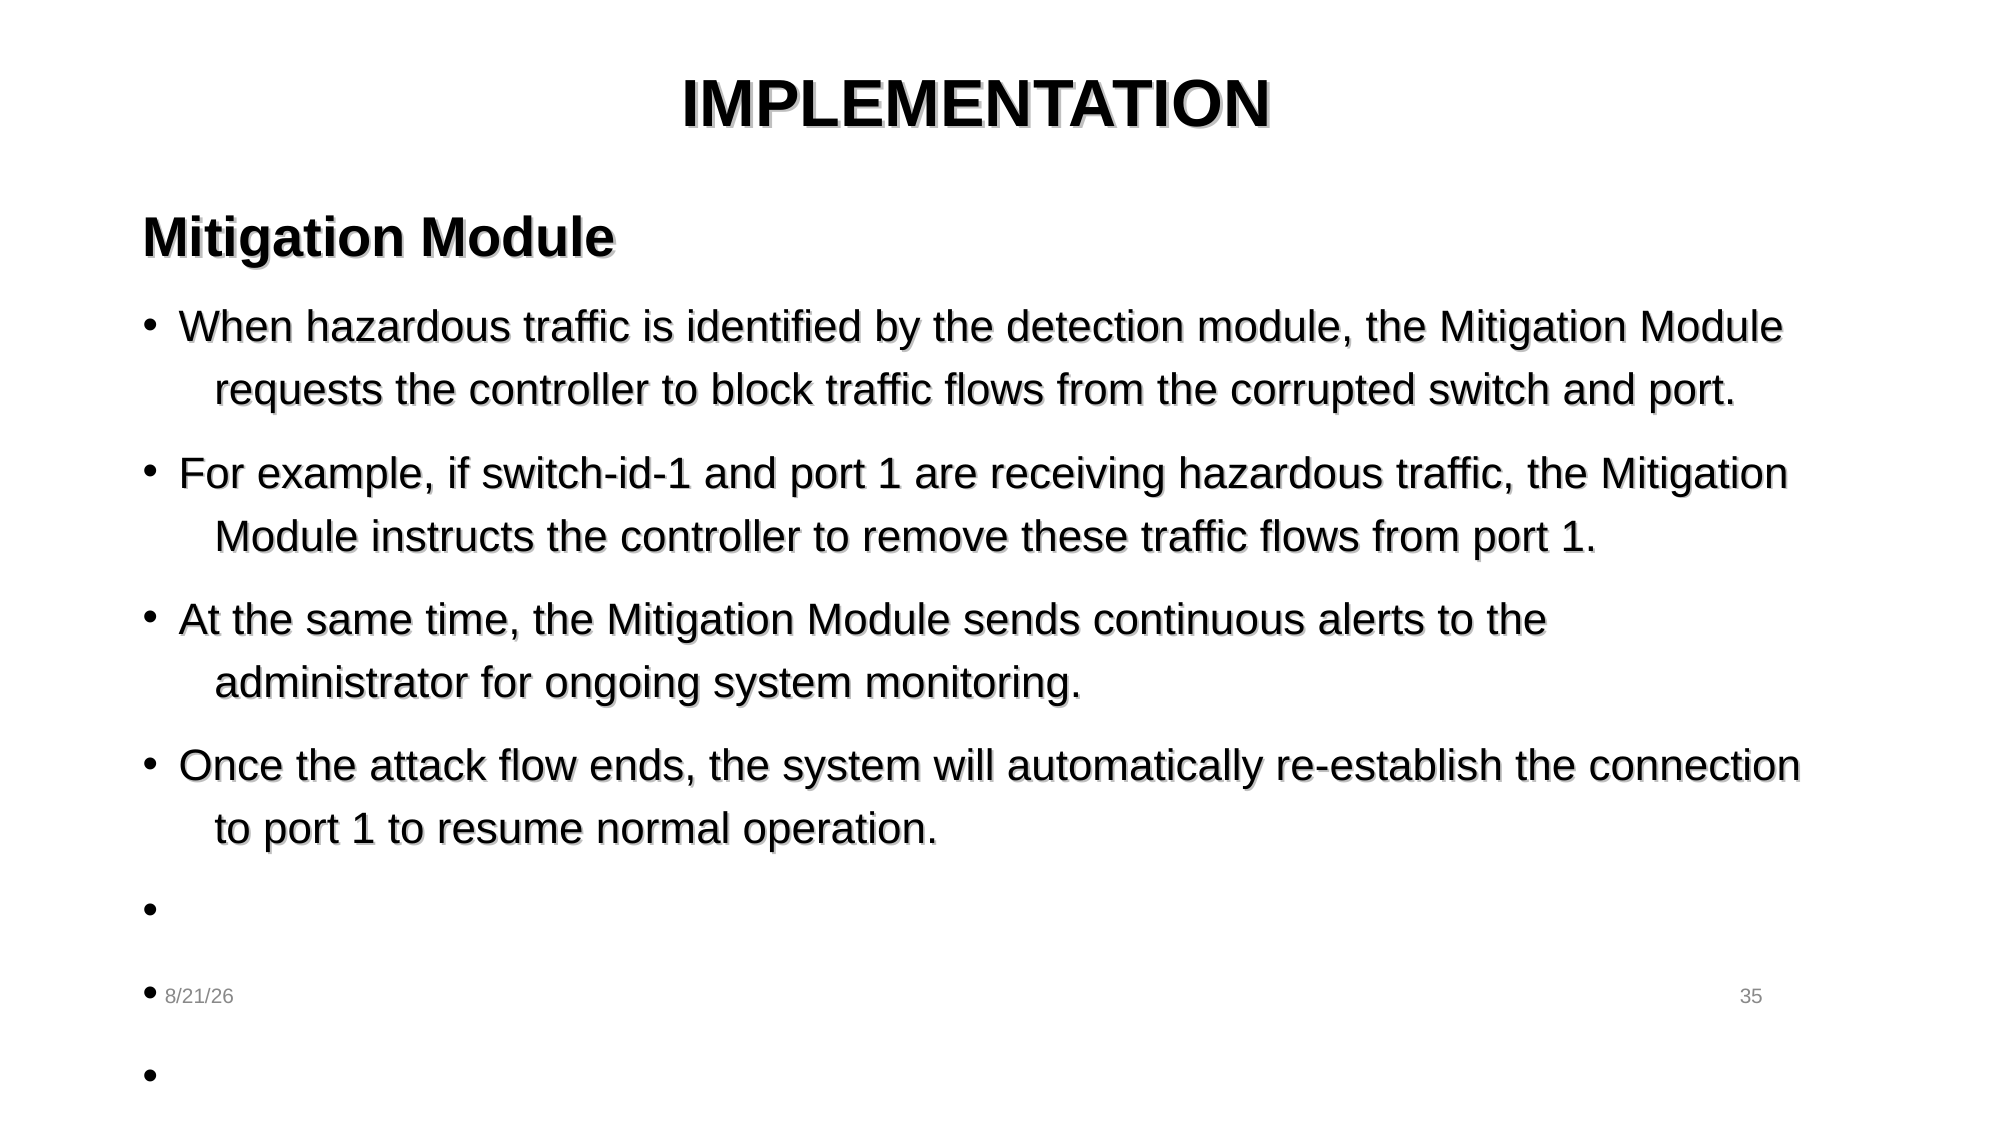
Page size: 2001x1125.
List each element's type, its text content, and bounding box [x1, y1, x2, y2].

slide_number December 27, 2024 [149, 966, 600, 1025]
slide_number 36 [1724, 965, 1849, 1025]
title Implementation [127, 29, 1827, 179]
list Mitigation Module When hazardous traffic is identified by the detection module, the Mitigation Module requests the controller to block traffic flows from the corrupted switch and port. For example, if switch-id-1 and port 1 are receiving hazardous traffic, the Mitigation Module instructs the controller to remove these traffic flows from port 1. At the same time, the Mitigation Module sends continuous alerts to the administrator for ongoing system monitoring. Once the attack flow ends, the system will automatically re-establish the connection to port 1 to resume normal operation. [127, 179, 1826, 966]
